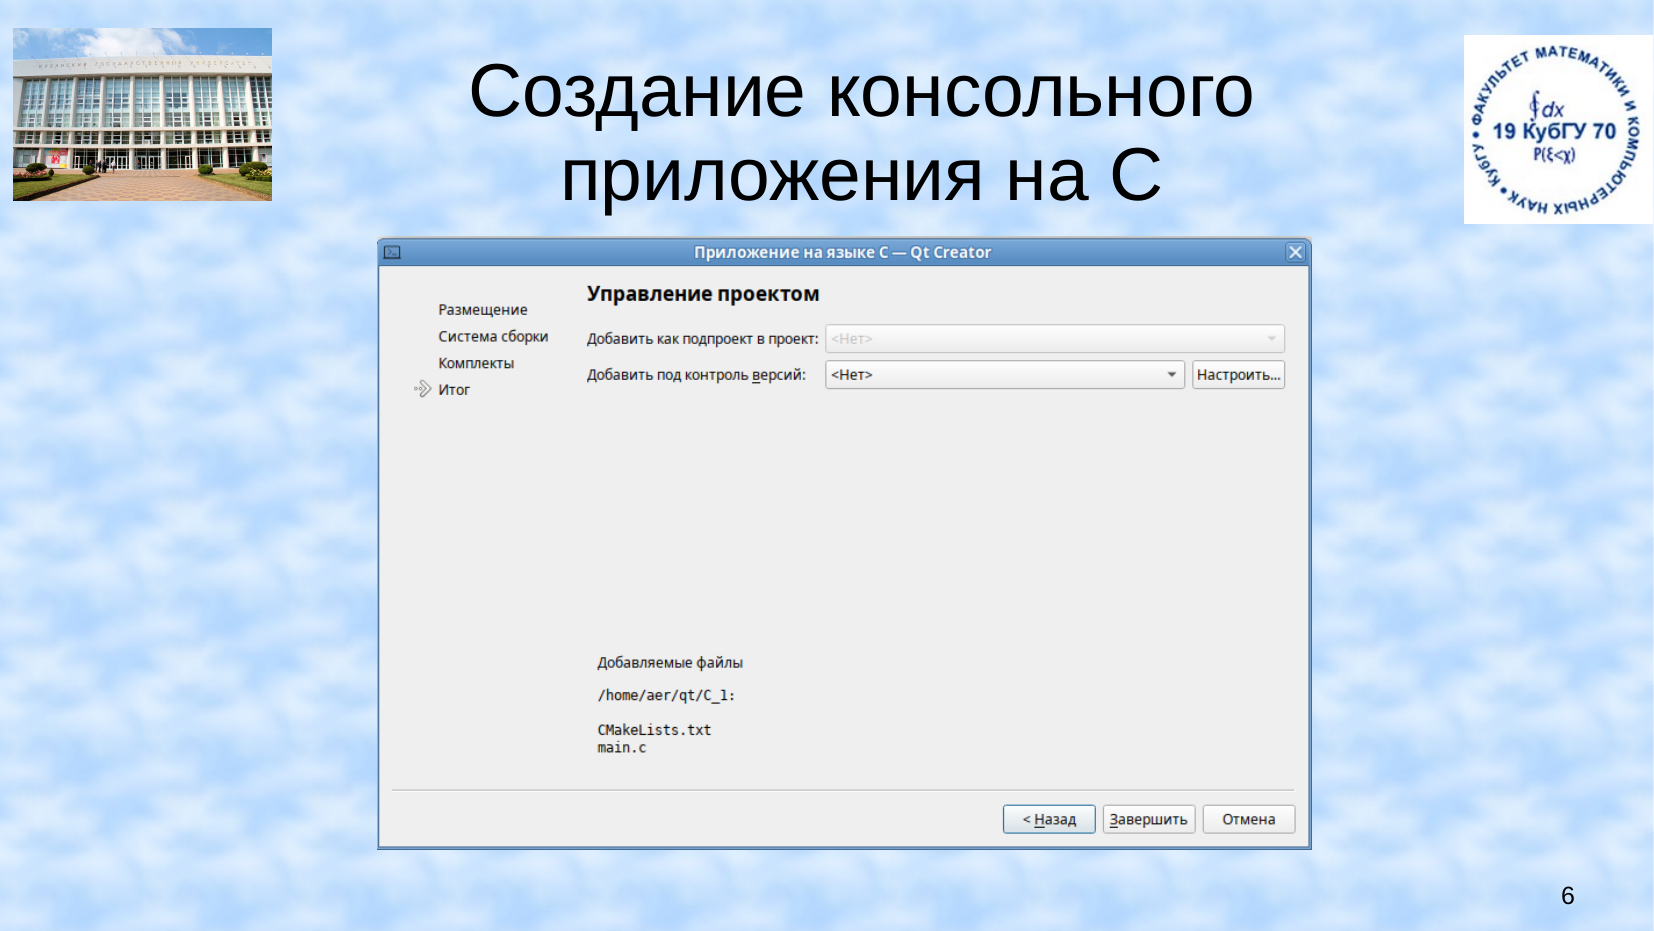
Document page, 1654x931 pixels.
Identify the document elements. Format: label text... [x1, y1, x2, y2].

picture [0, 0, 1654, 931]
picture [377, 236, 1312, 850]
subtitle [70, 202, 1560, 928]
text_box <номер> [1552, 874, 1654, 922]
title Создание консольного приложения на С [271, 11, 1453, 202]
